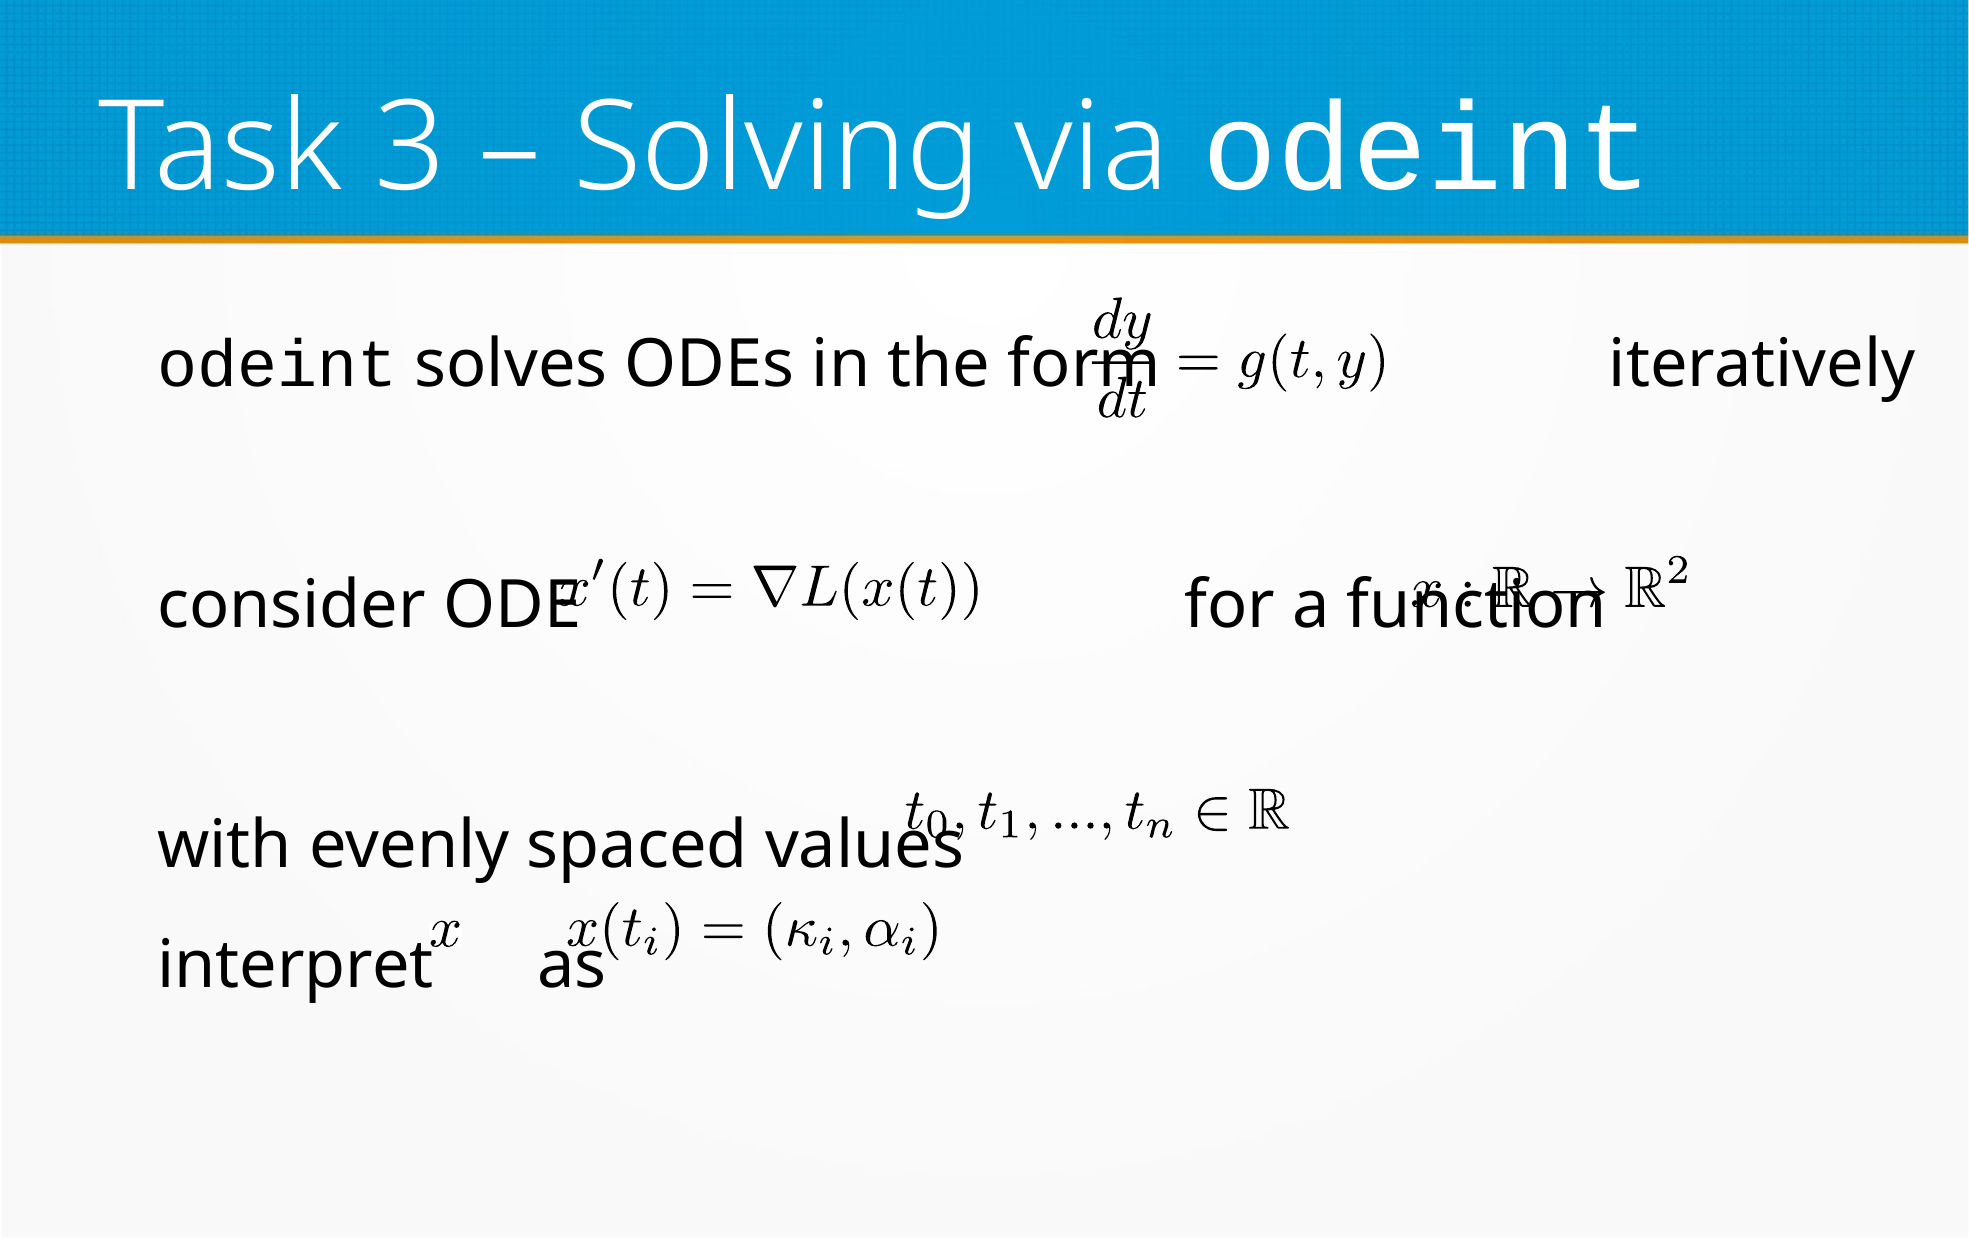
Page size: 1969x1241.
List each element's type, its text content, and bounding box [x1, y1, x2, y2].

text_box [904, 788, 1291, 841]
text_box [428, 920, 463, 948]
text_box [565, 902, 943, 961]
text_box [557, 558, 984, 621]
list odeint solves ODEs in the form iteratively consider ODE for a function with evenly spaced values interpret as [157, 315, 1920, 1216]
text_box [1091, 297, 1390, 418]
text_box [1410, 555, 1690, 608]
title Task 3 – Solving via odeint [98, 19, 1870, 227]
picture [0, 233, 1969, 1241]
